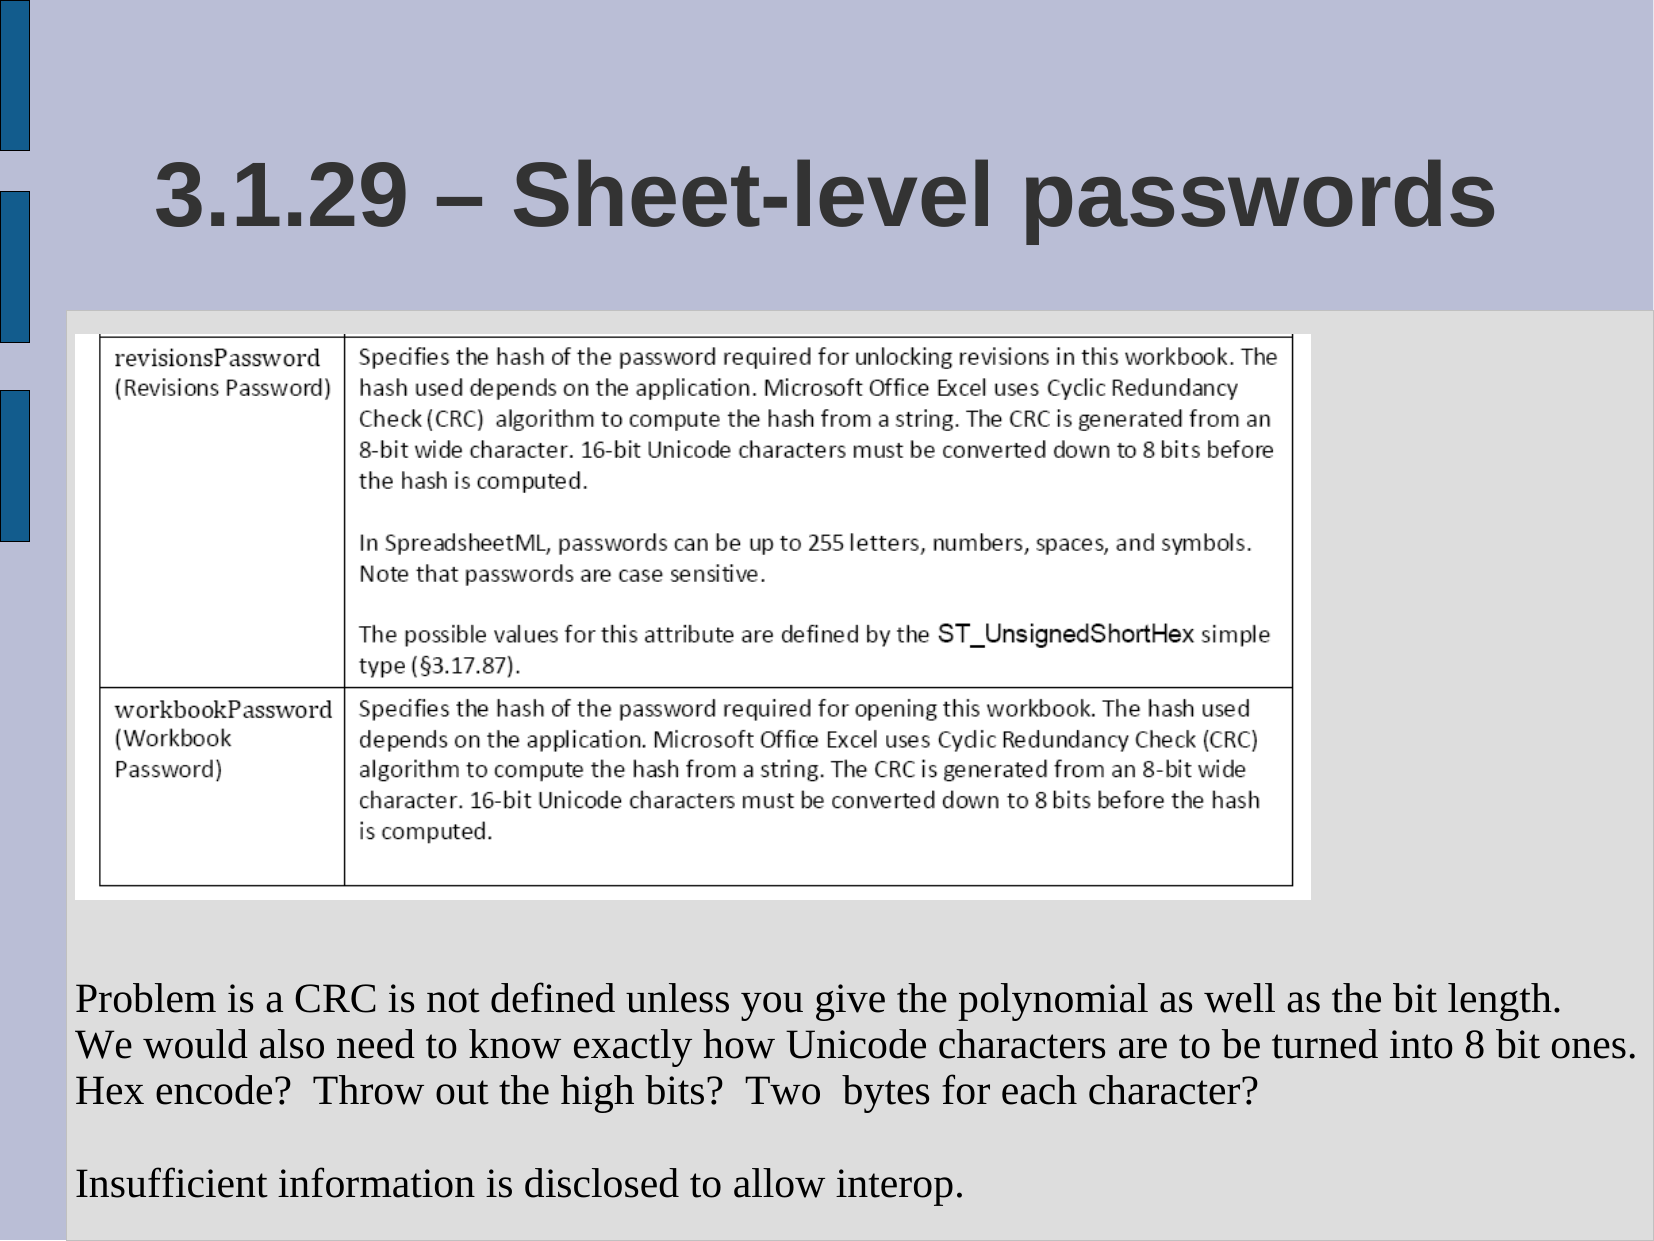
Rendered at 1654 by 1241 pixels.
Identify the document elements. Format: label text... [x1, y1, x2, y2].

title 3.1.29 – Sheet-level passwords [121, 91, 1534, 299]
picture [75, 334, 1311, 901]
text_box Problem is a CRC is not defined unless you give the polynomial as well as the bit length. We would also need to know exactly how Unicode characters are to be turned into 8 bit ones. Hex encode? Throw out the high bits? Two bytes for each character? Insufficient information is disclosed to allow interop. [75, 974, 1654, 1210]
